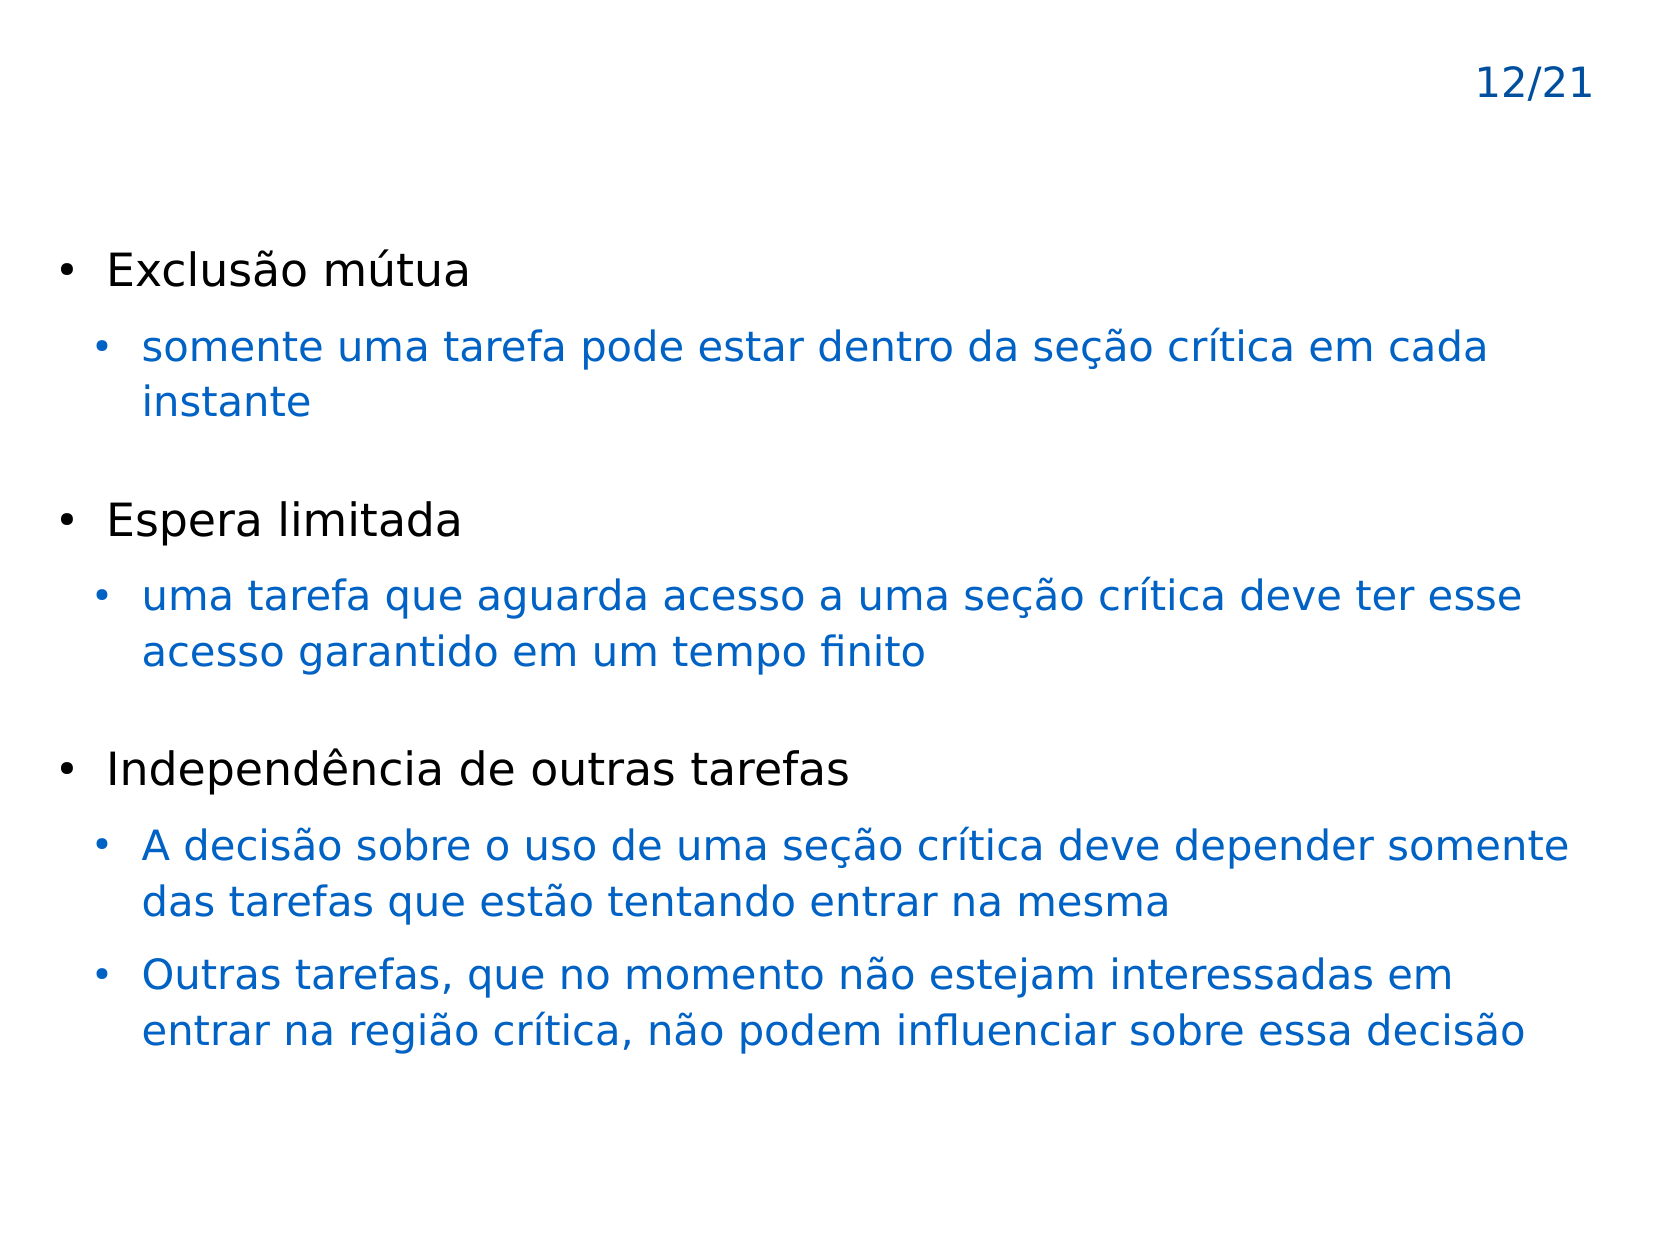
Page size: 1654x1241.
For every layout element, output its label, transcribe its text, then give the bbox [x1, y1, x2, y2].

list Exclusão mútua somente uma tarefa pode estar dentro da seção crítica em cada instante Espera limitada uma tarefa que aguarda acesso a uma seção crítica deve ter esse acesso garantido em um tempo finito Independência de outras tarefas A decisão sobre o uso de uma seção crítica deve depender somente das tarefas que estão tentando entrar na mesma Outras tarefas, que no momento não estejam interessadas em entrar na região crítica, não podem influenciar sobre essa decisão [59, 236, 1595, 1211]
